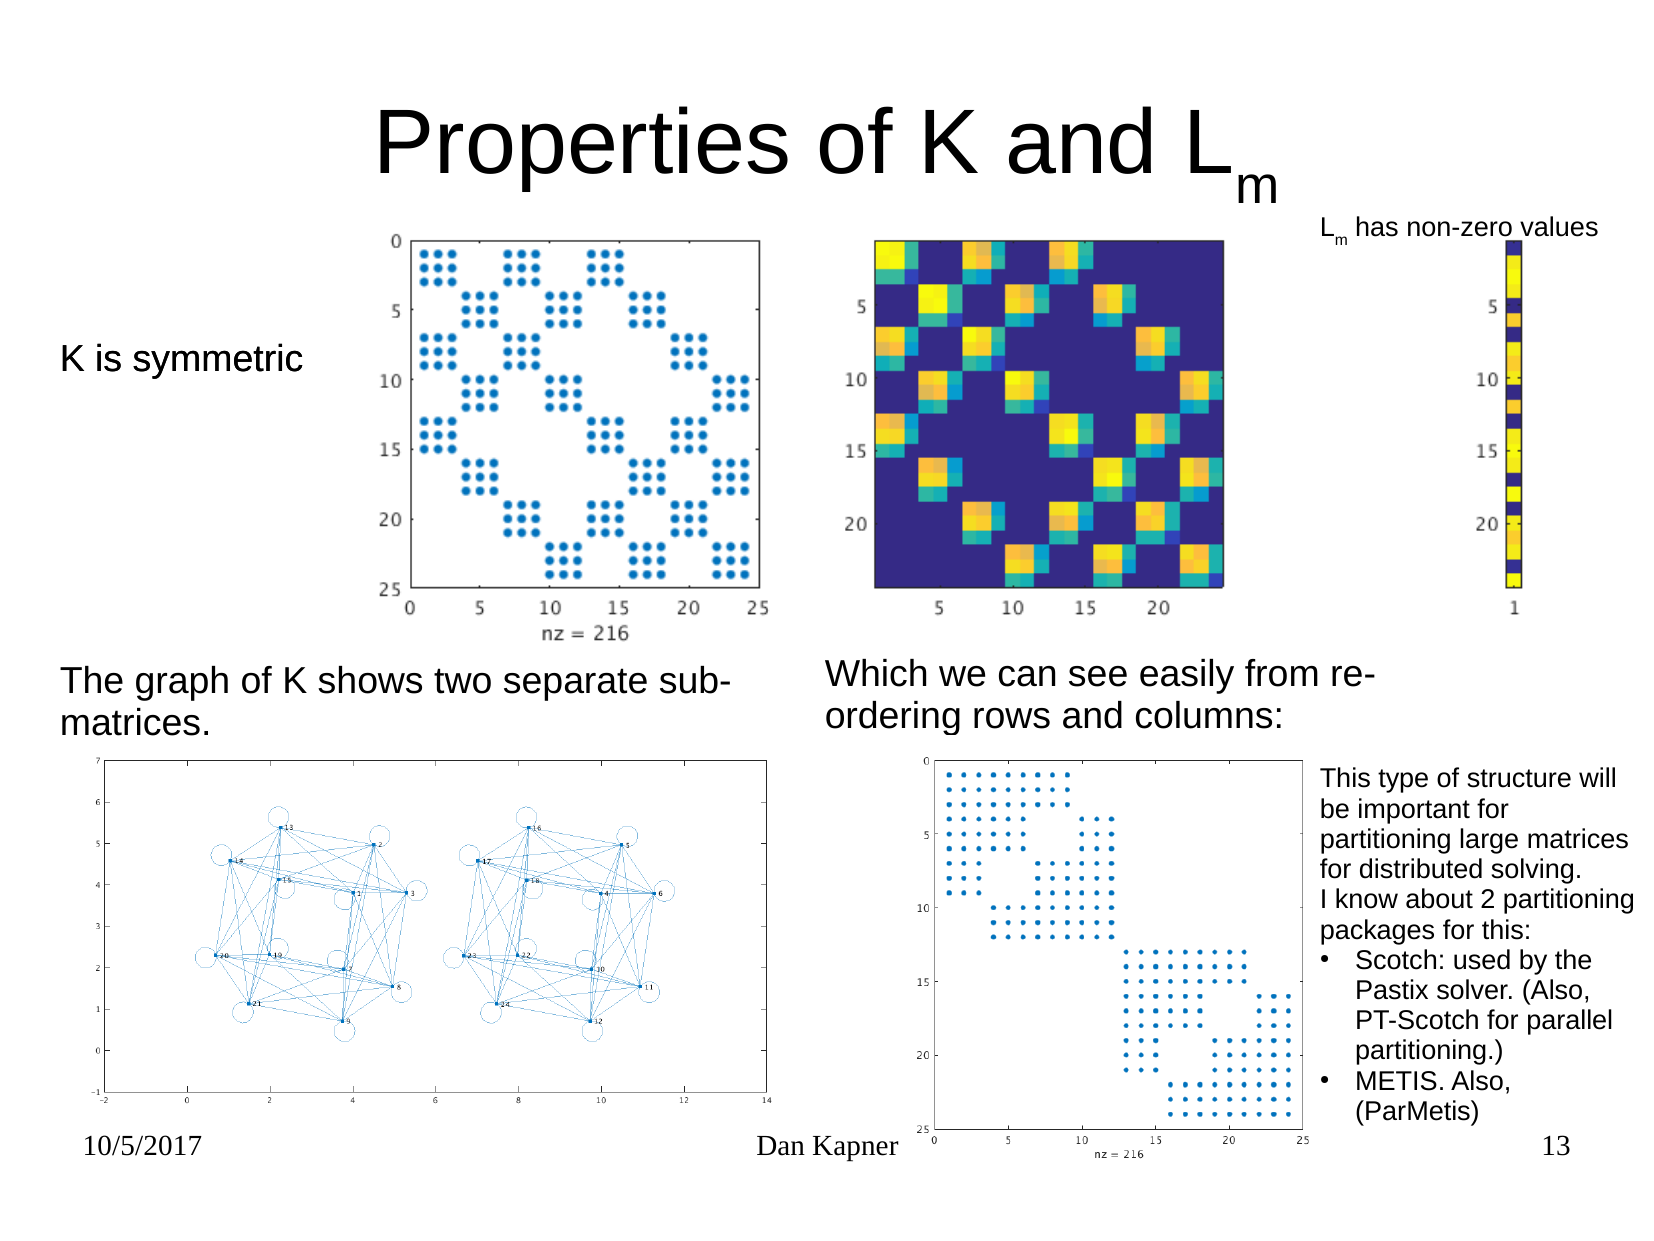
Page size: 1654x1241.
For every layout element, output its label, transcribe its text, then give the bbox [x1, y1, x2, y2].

text_box Which we can see easily from re-ordering rows and columns: [810, 644, 1516, 744]
text_box K is symmetric [45, 330, 346, 387]
picture [360, 207, 1560, 645]
text_box This type of structure will be important for partitioning large matrices for distributed solving. I know about 2 partitioning packages for this: Scotch: used by the Pastix solver. (Also, PT-Scotch for parallel partitioning.) METIS. Also, (ParMetis) [1305, 756, 1651, 1134]
picture [75, 748, 781, 1113]
picture [900, 735, 1321, 1165]
text_box The graph of K shows two separate sub-matrices. [45, 652, 751, 751]
title Properties of K and Lm [82, 49, 1571, 257]
text_box Lm has non-zero values [1305, 204, 1636, 286]
